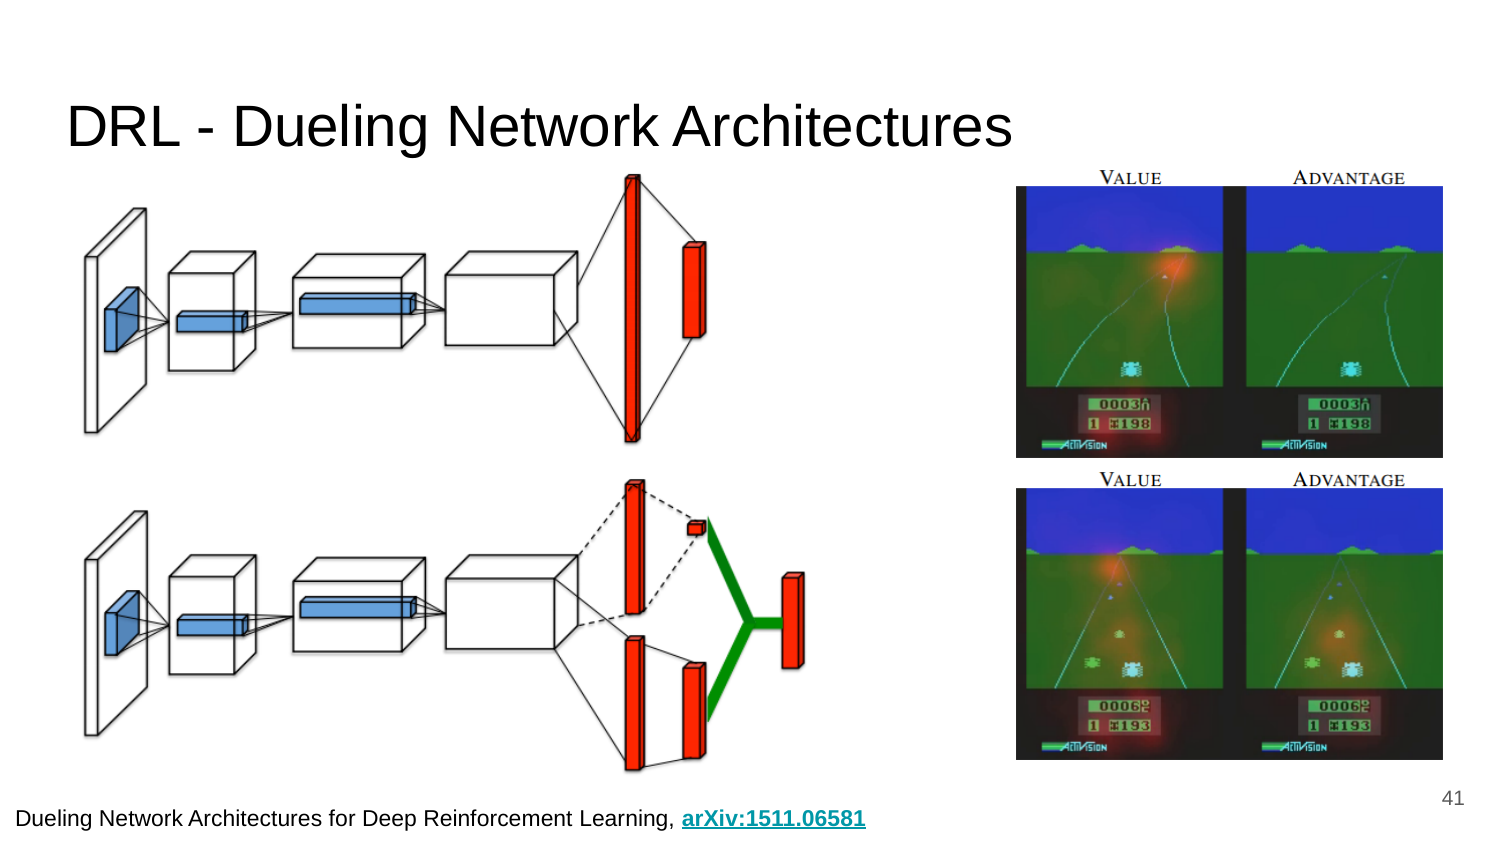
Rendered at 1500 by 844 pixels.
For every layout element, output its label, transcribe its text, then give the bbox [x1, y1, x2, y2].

picture [1010, 166, 1449, 765]
picture [51, 166, 822, 789]
title DRL - Dueling Network Architectures [51, 72, 1449, 167]
text_box Dueling Network Architectures for Deep Reinforcement Learning, arXiv:1511.06581 [0, 788, 976, 844]
slide_number <number> [1389, 764, 1480, 830]
